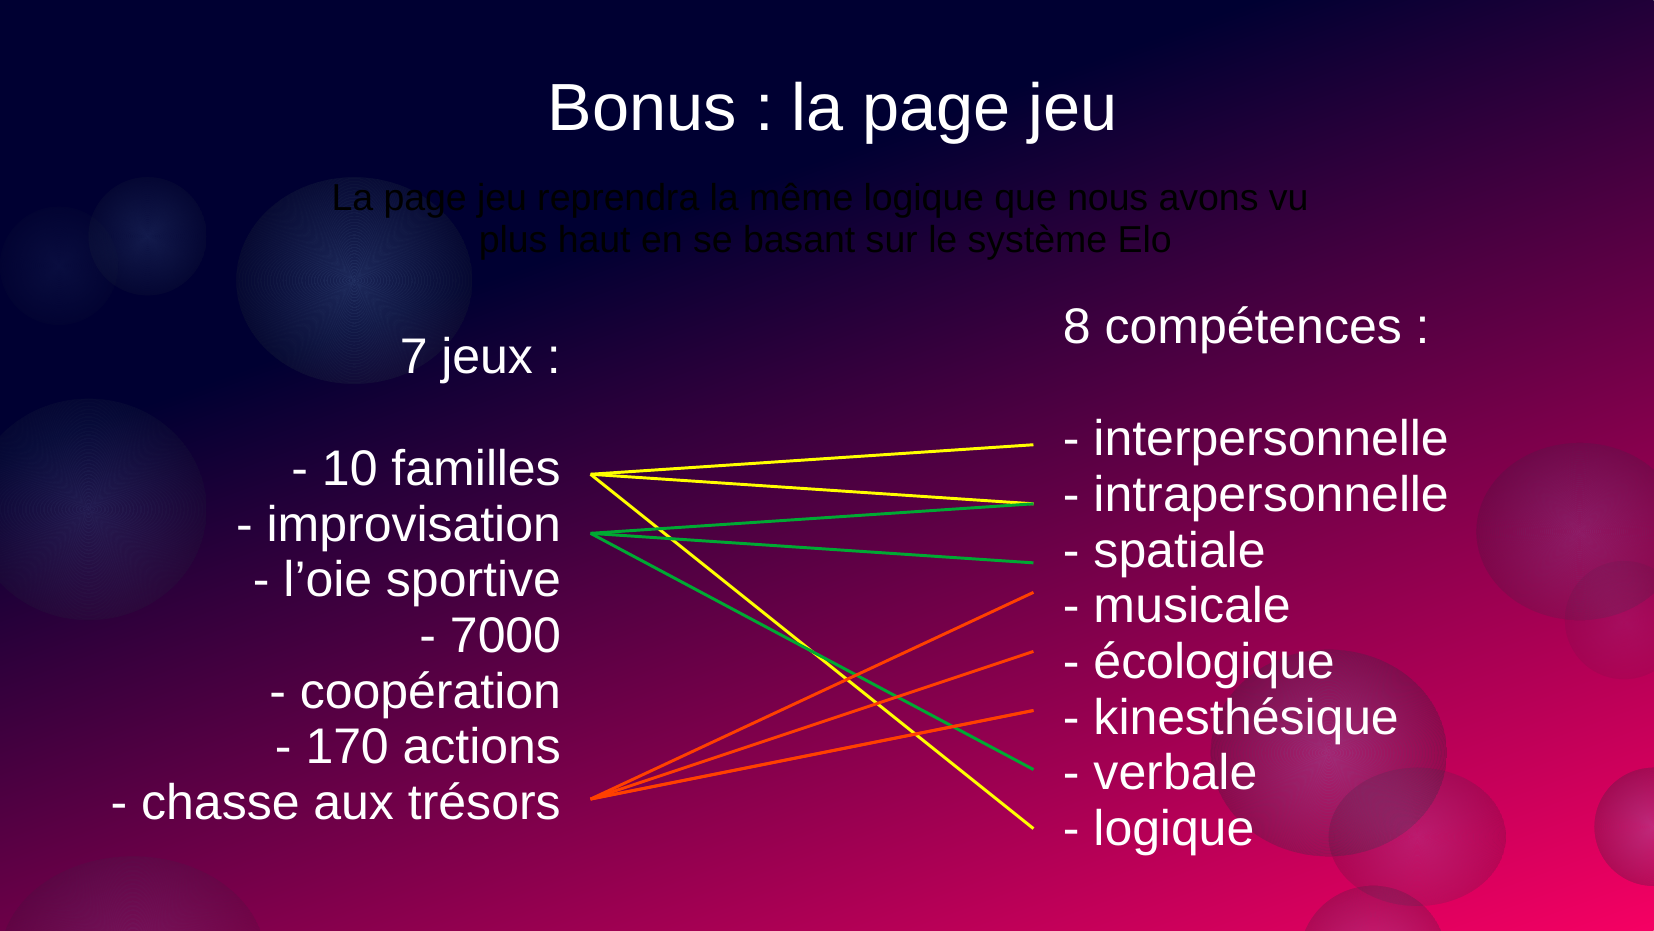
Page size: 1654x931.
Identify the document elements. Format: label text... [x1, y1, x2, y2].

text_box 8 compétences : - interpersonnelle - intrapersonnelle - spatiale - musicale - écologique - kinesthésique - verbale - logique [1062, 298, 1536, 857]
text_box La page jeu reprendra la même logique que nous avons vu plus haut en se basant sur le système Elo [316, 168, 1337, 268]
text_box 7 jeux : - 10 familles - improvisation - l’oie sportive - 7000 - coopération - 170 actions - chasse aux trésors [88, 328, 562, 831]
title Bonus : la page jeu [88, 29, 1577, 185]
